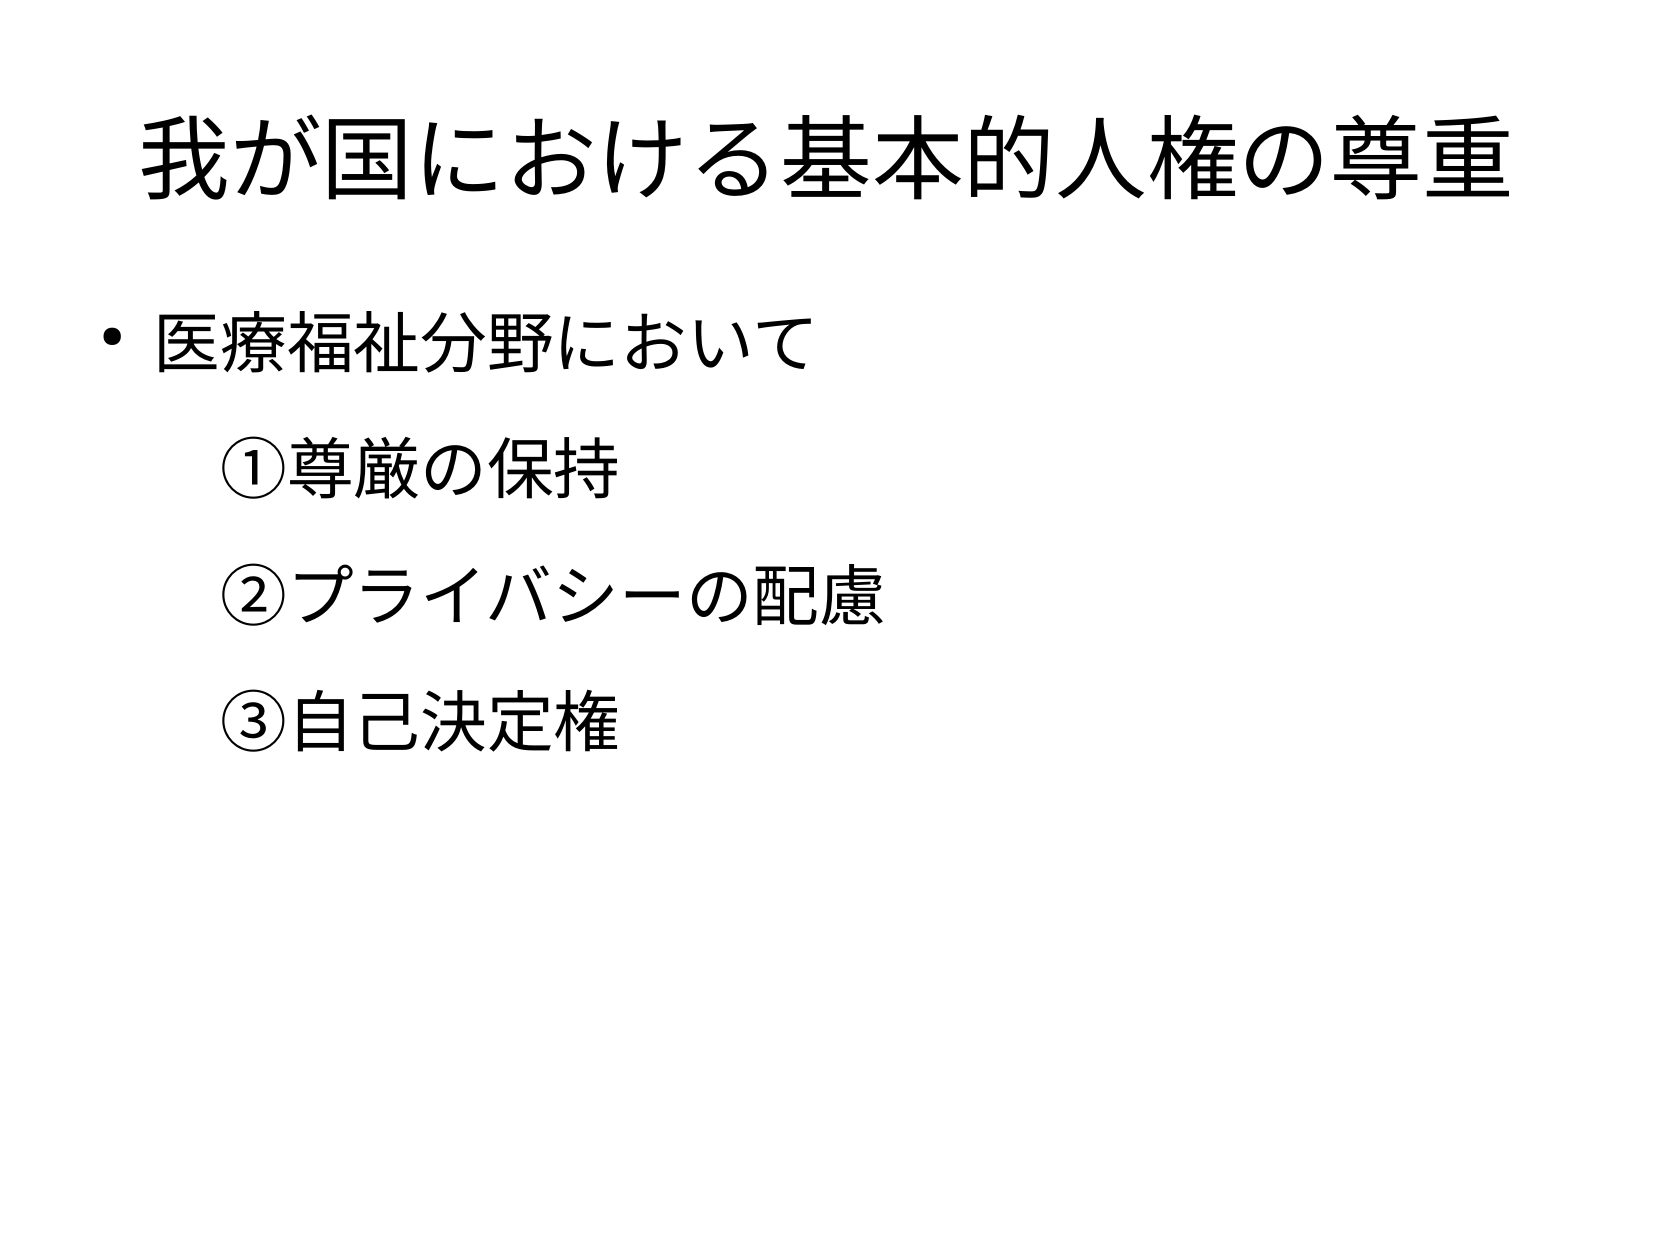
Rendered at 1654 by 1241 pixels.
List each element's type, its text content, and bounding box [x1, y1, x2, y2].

title 我が国における基本的人権の尊重 [82, 49, 1571, 257]
list 医療福祉分野において ①尊厳の保持 ②プライバシーの配慮 ③自己決定権 [82, 290, 1571, 1010]
